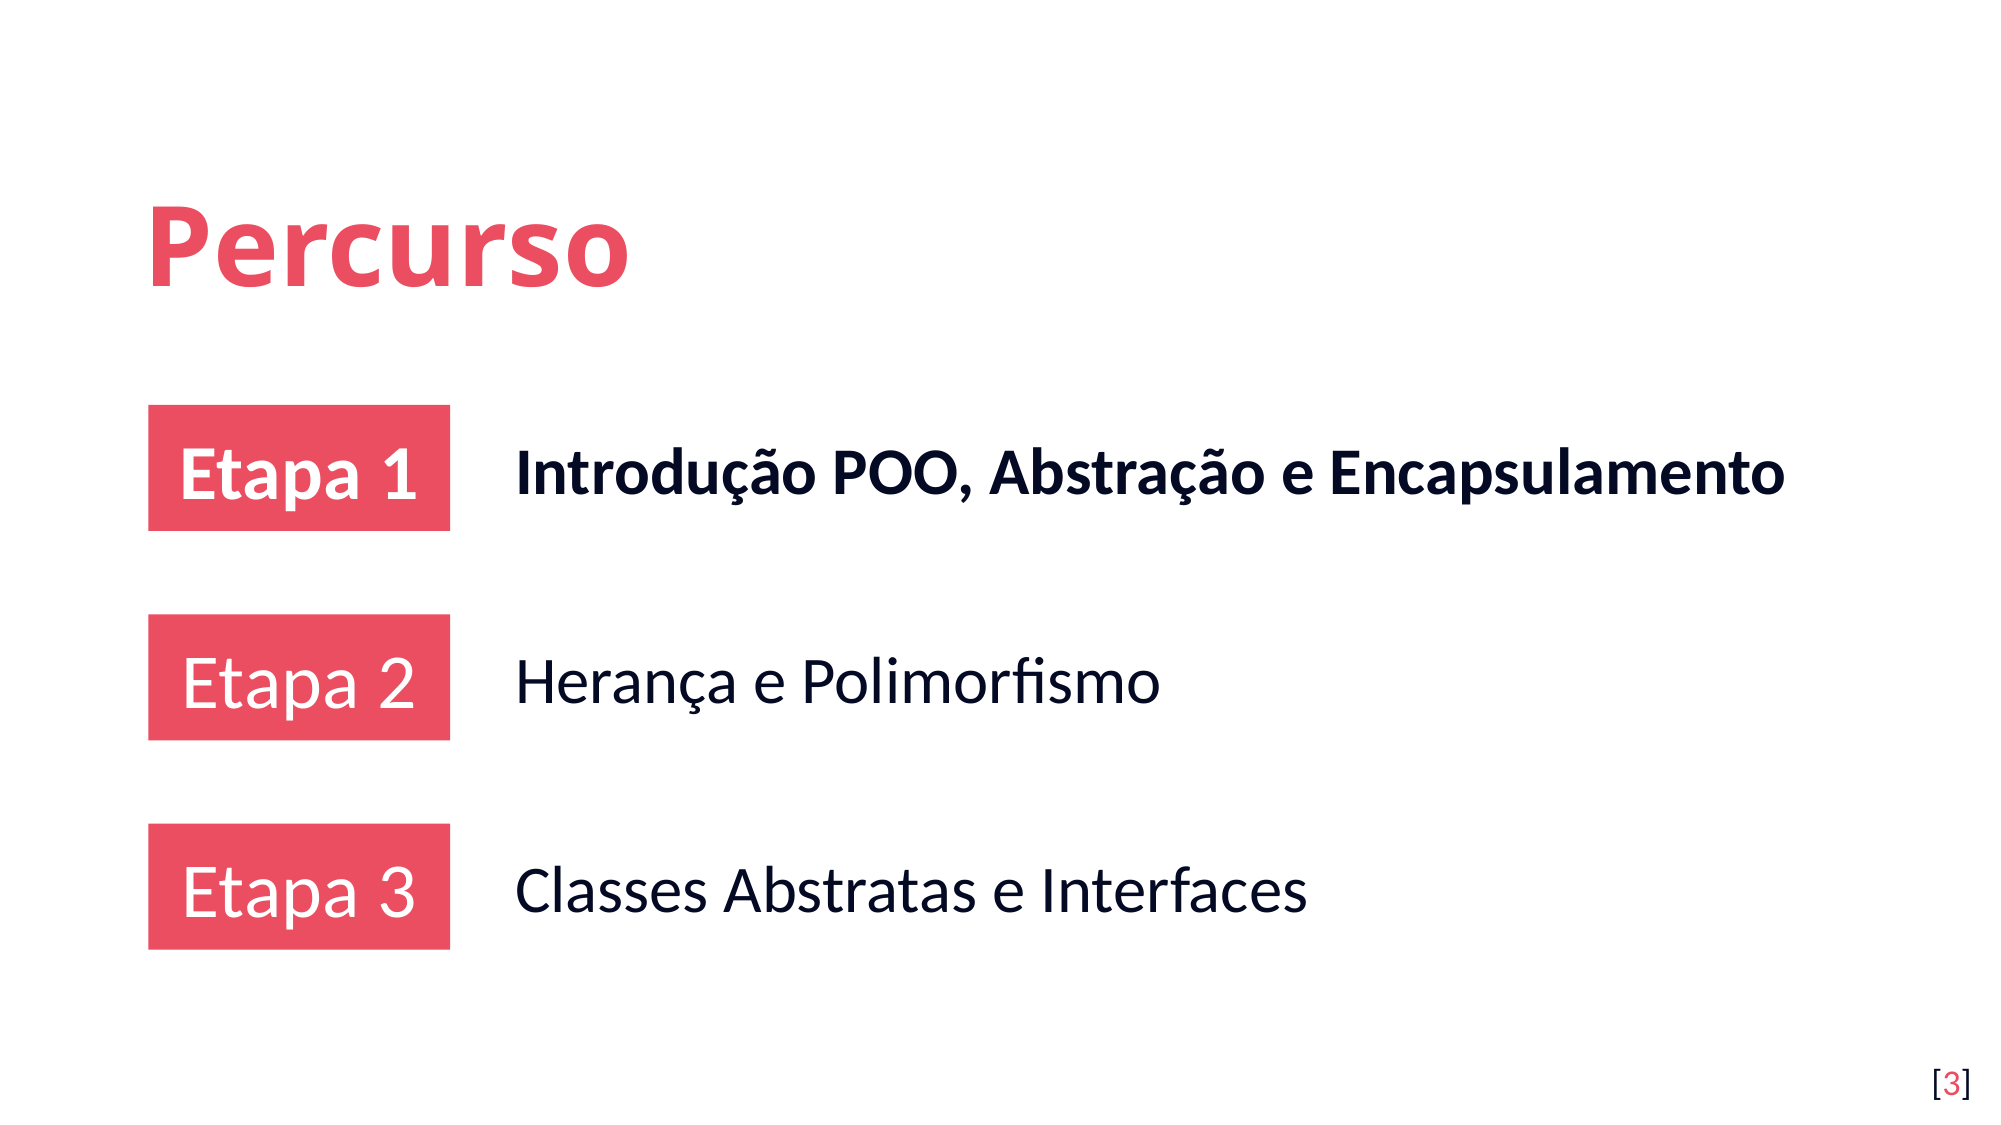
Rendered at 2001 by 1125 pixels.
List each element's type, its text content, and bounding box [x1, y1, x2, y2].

text_box Classes Abstratas e Interfaces [494, 836, 1846, 938]
text_box Herança e Polimorfismo [494, 626, 1916, 728]
text_box Introdução POO, Abstração e Encapsulamento [494, 417, 1846, 519]
text_box Etapa 1 [148, 404, 451, 531]
slide_number [<number>] [1871, 1038, 1992, 1125]
text_box Etapa 2 [148, 614, 451, 741]
text_box Etapa 3 [148, 823, 451, 950]
text_box Percurso [123, 139, 1745, 324]
